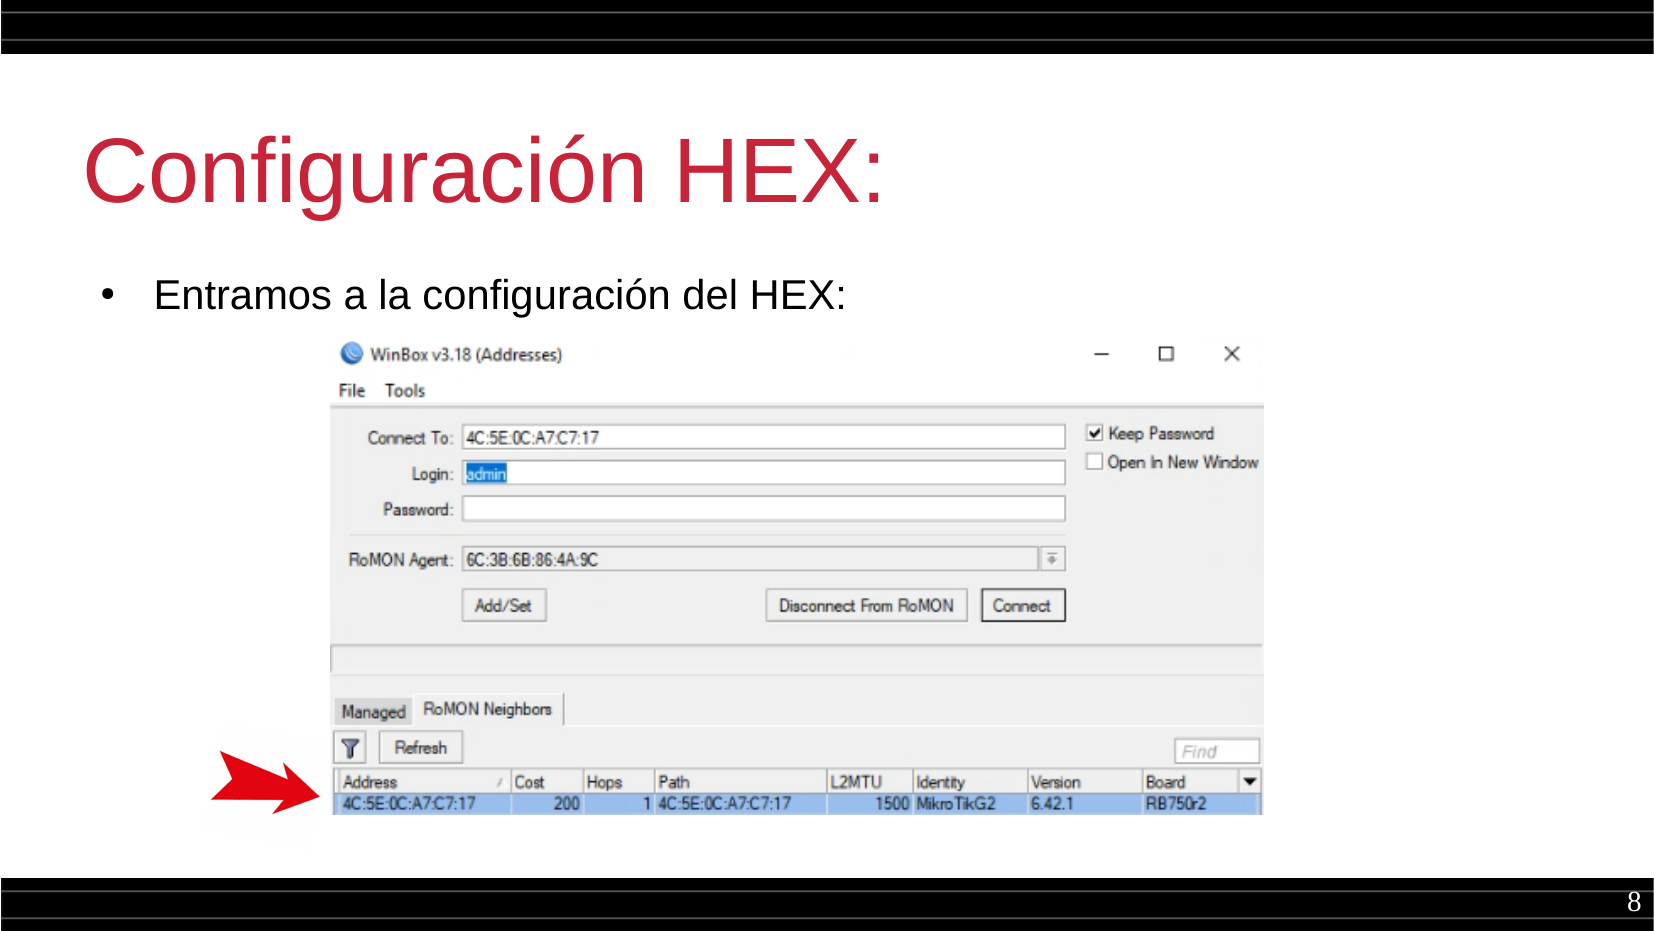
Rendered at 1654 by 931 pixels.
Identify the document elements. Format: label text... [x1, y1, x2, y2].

picture [1, 0, 1654, 54]
title Configuración HEX: [82, 92, 1571, 249]
picture [1, 878, 1654, 931]
list Entramos a la configuración del HEX: [82, 271, 1571, 758]
picture [202, 335, 1264, 851]
